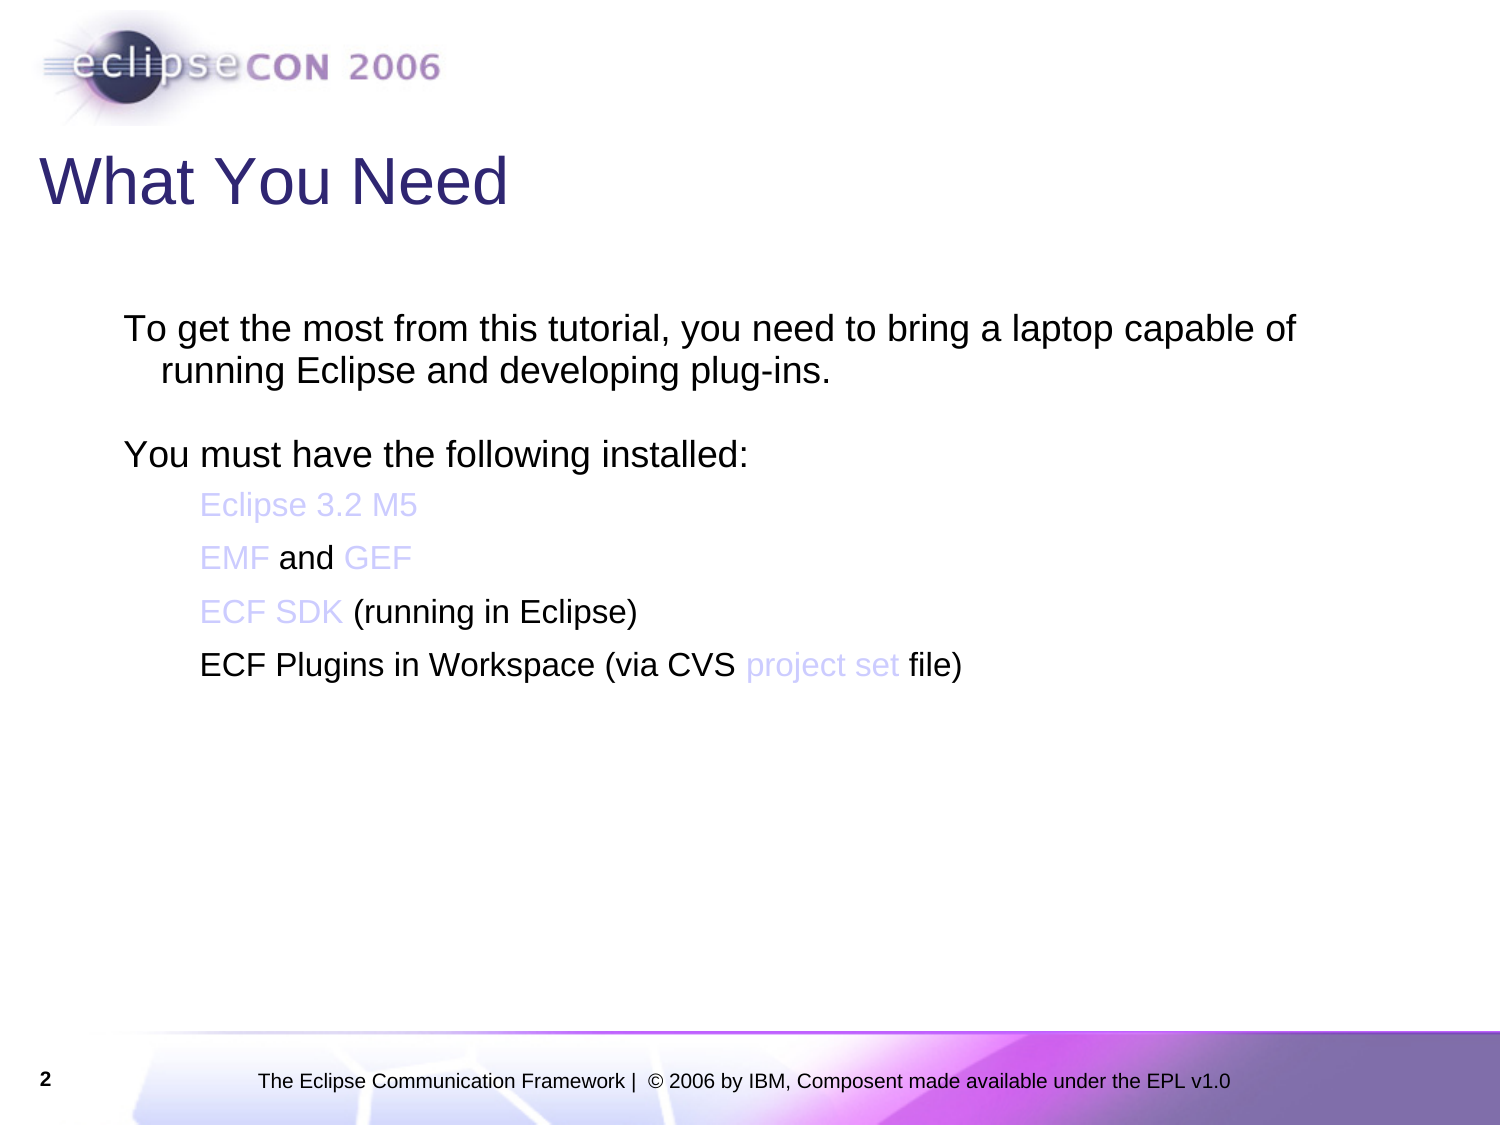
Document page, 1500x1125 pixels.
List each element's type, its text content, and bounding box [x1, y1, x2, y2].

list To get the most from this tutorial, you need to bring a laptop capable of running Eclipse and developing plug-ins. You must have the following installed: Eclipse 3.2 M5 EMF and GEF ECF SDK (running in Eclipse) ECF Plugins in Workspace (via CVS project set file) [108, 299, 1378, 932]
picture [31, 10, 1040, 126]
title What You Need [25, 142, 1378, 234]
picture [0, 1031, 1500, 1125]
